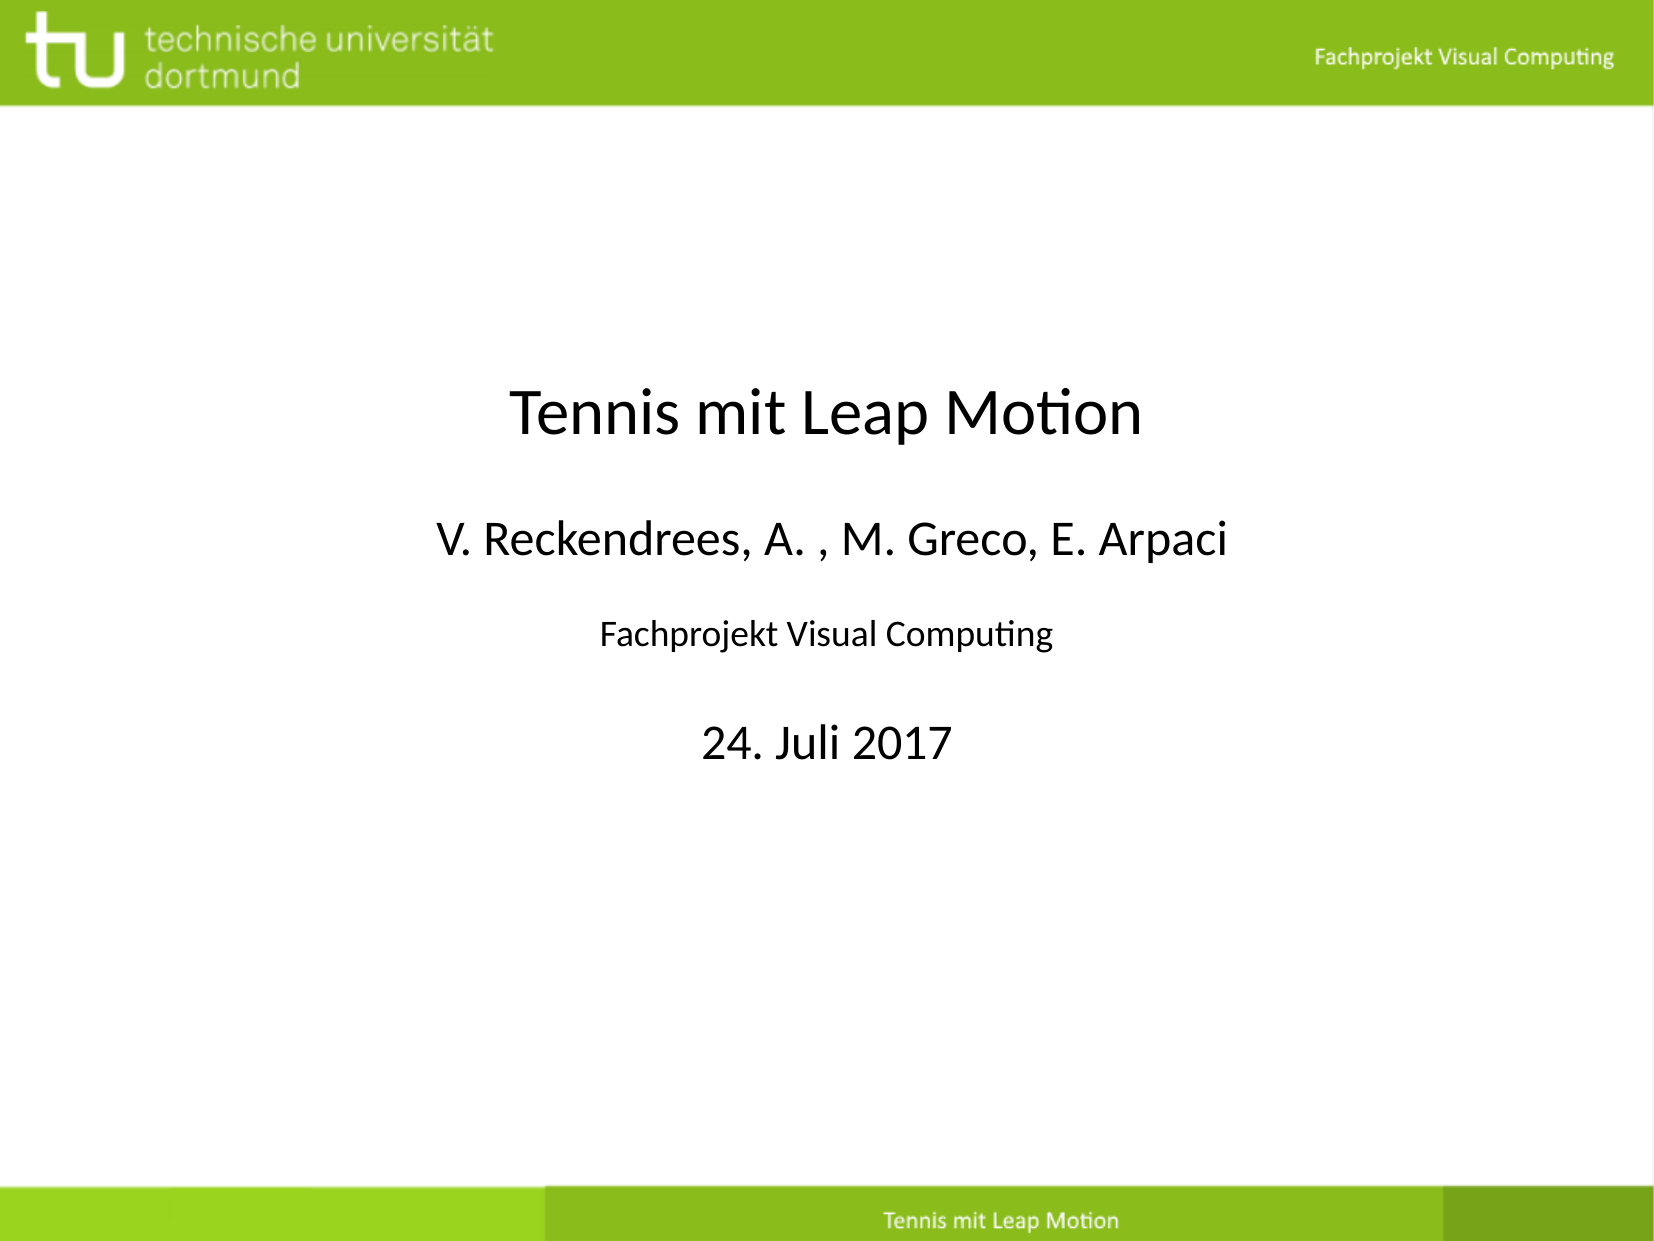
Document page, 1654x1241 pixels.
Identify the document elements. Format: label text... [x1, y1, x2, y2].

text_box Tennis mit Leap Motion V. Reckendrees, A. , M. Greco, E. Arpaci Fachprojekt Visual Computing 24. Juli 2017 [82, 331, 1571, 826]
picture [0, 0, 1654, 1241]
